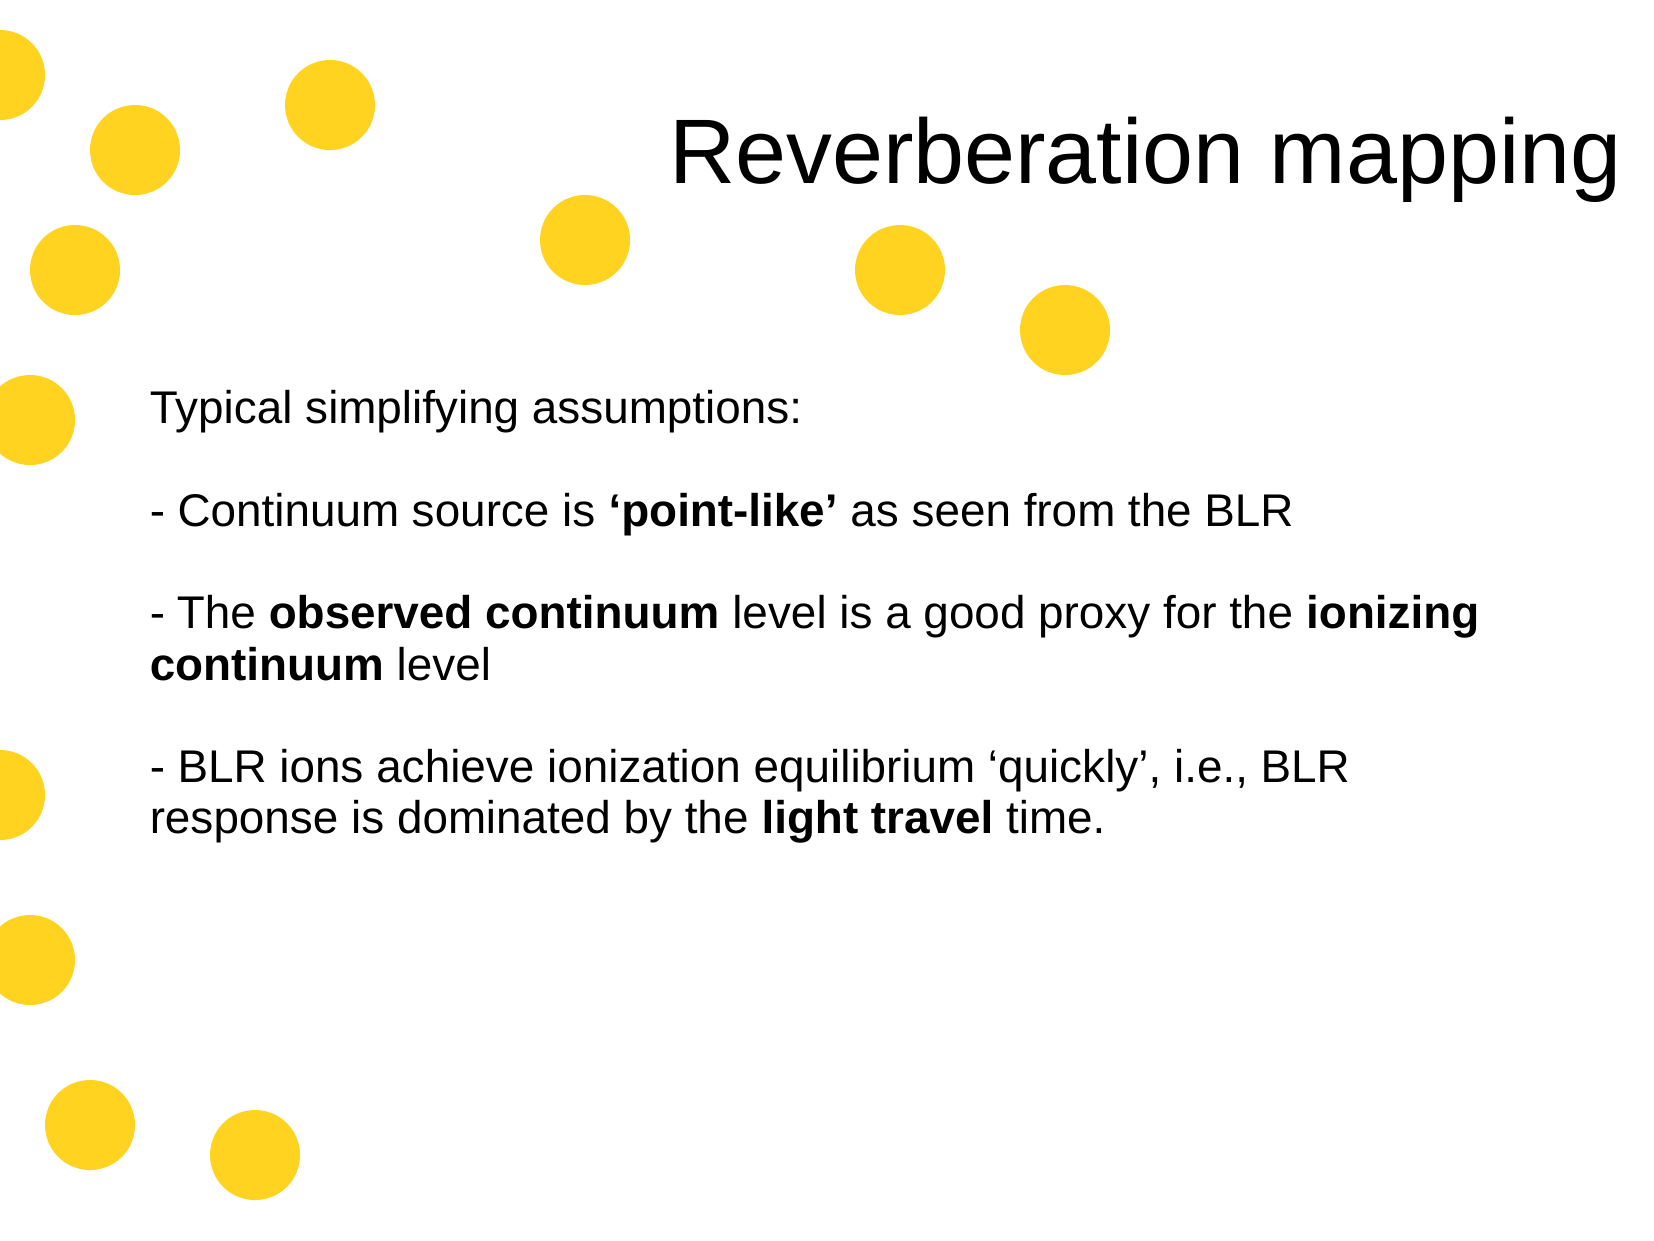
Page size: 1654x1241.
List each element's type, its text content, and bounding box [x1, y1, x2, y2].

text_box [90, 105, 181, 196]
text_box [0, 30, 46, 121]
text_box [212, 1171, 298, 1201]
title Reverberation mapping [401, 47, 1654, 256]
text_box [30, 225, 121, 316]
text_box [540, 195, 631, 286]
text_box [1020, 285, 1111, 375]
text_box [0, 750, 46, 841]
text_box [0, 375, 76, 466]
text_box [0, 915, 76, 1006]
text_box [855, 225, 946, 316]
text_box [45, 1080, 135, 1171]
text_box [285, 60, 376, 151]
text_box Typical simplifying assumptions: - Continuum source is ‘point-like’ as seen from the BLR - The observed continuum level is a good proxy for the ionizing continuum level - BLR ions achieve ionization equilibrium ‘quickly’, i.e., BLR response is dominated by the light travel time. [135, 375, 1501, 1171]
